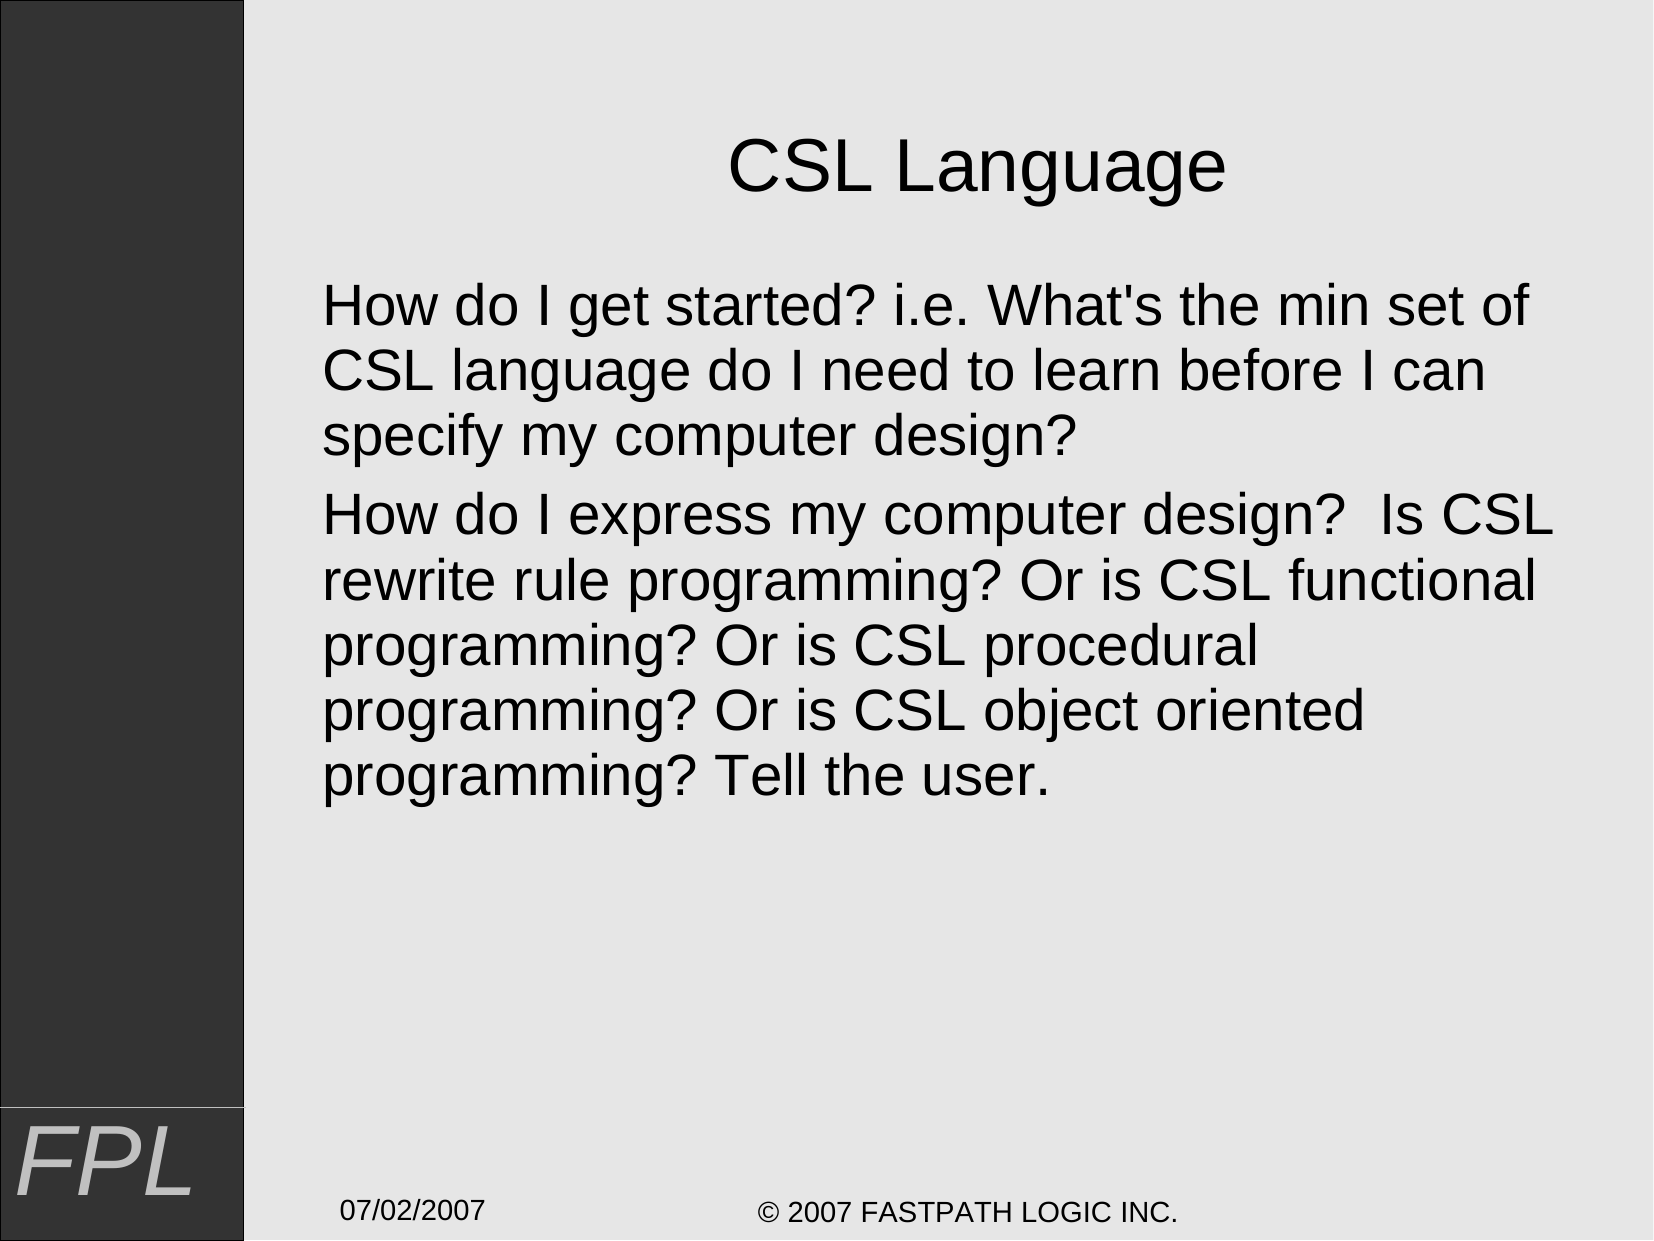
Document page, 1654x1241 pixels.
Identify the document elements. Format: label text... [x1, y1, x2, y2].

title CSL Language [427, 57, 1530, 272]
list How do I get started? i.e. What's the min set of CSL language do I need to learn before I can specify my computer design? How do I express my computer design? Is CSL rewrite rule programming? Or is CSL functional programming? Or is CSL procedural programming? Or is CSL object oriented programming? Tell the user. [322, 272, 1635, 1179]
